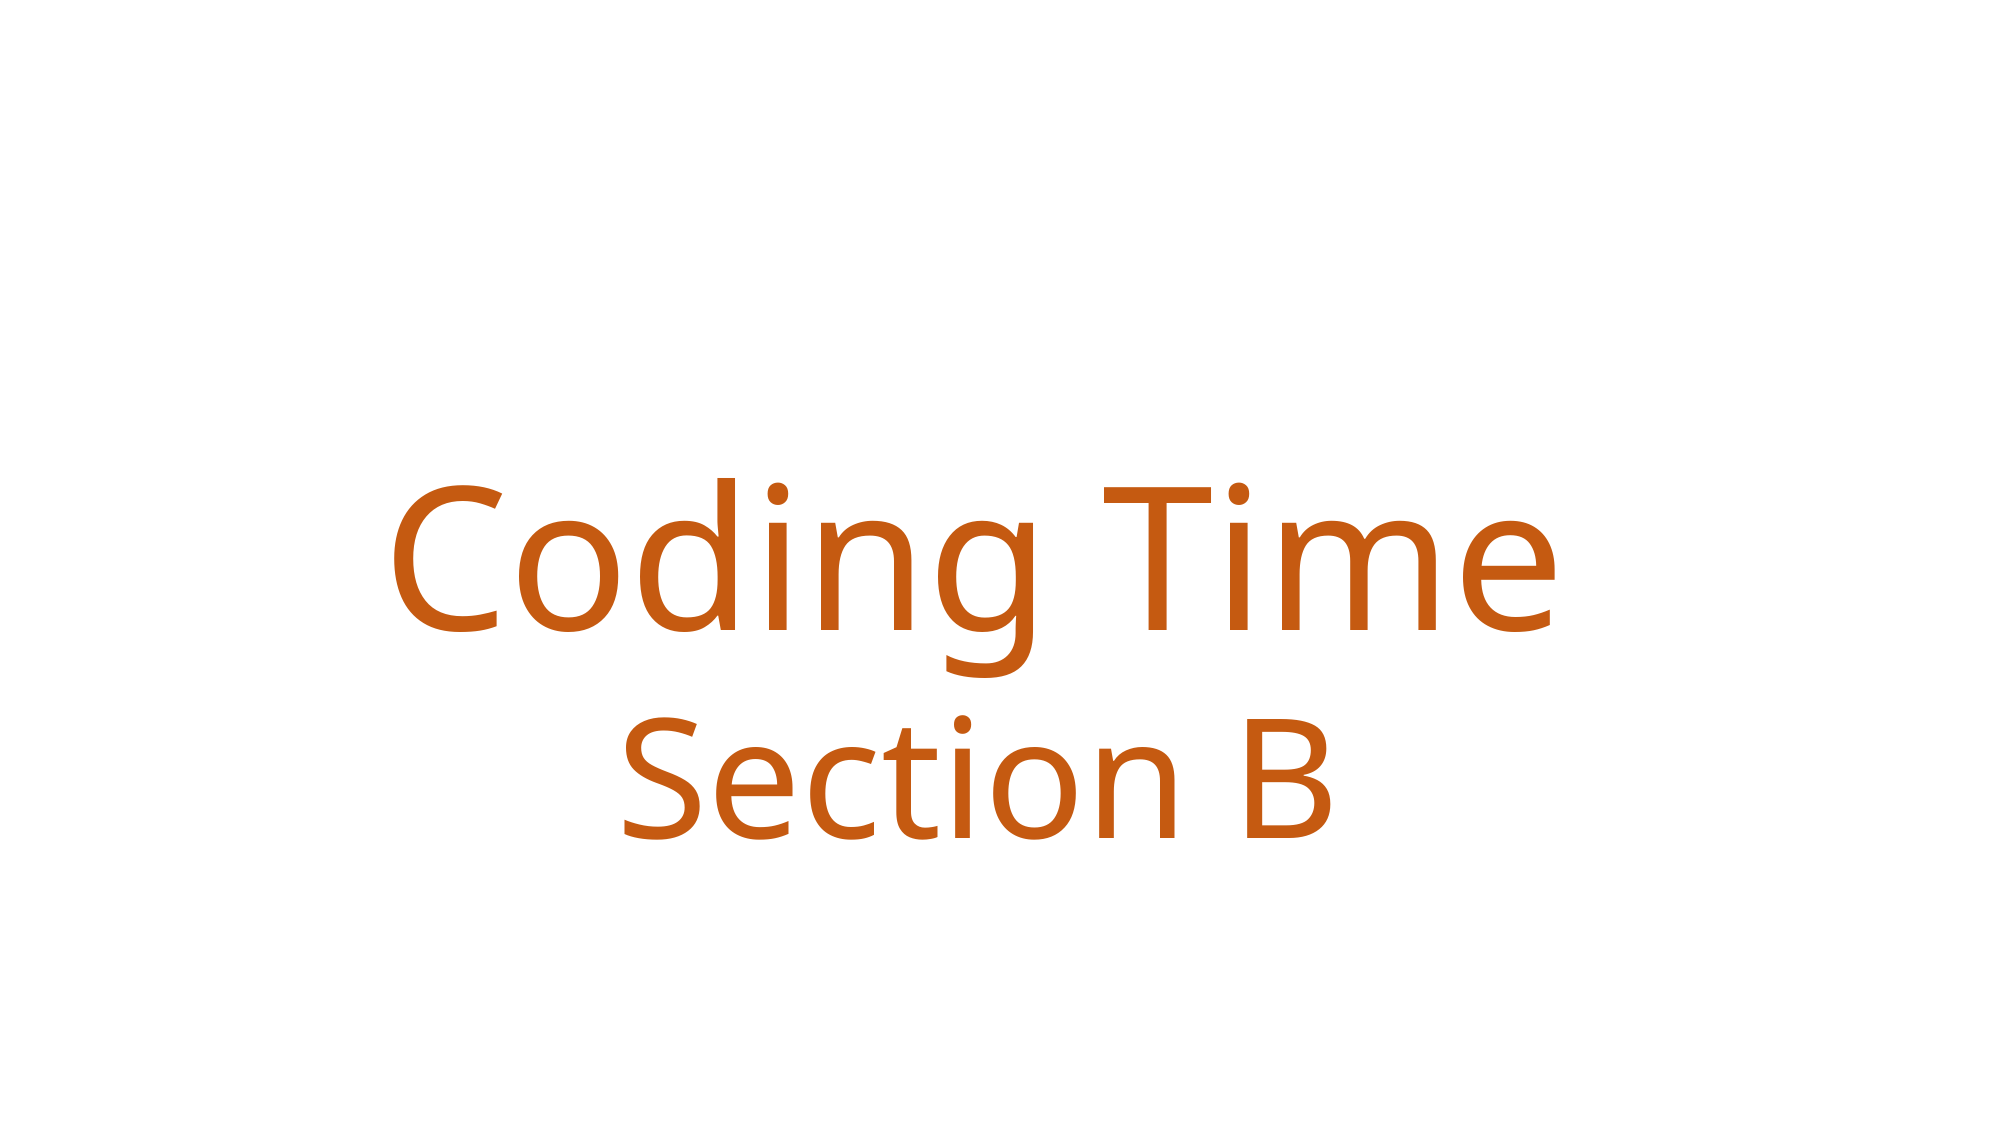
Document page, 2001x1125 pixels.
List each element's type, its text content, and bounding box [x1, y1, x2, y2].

list Coding Time Section B [137, 249, 1863, 1014]
